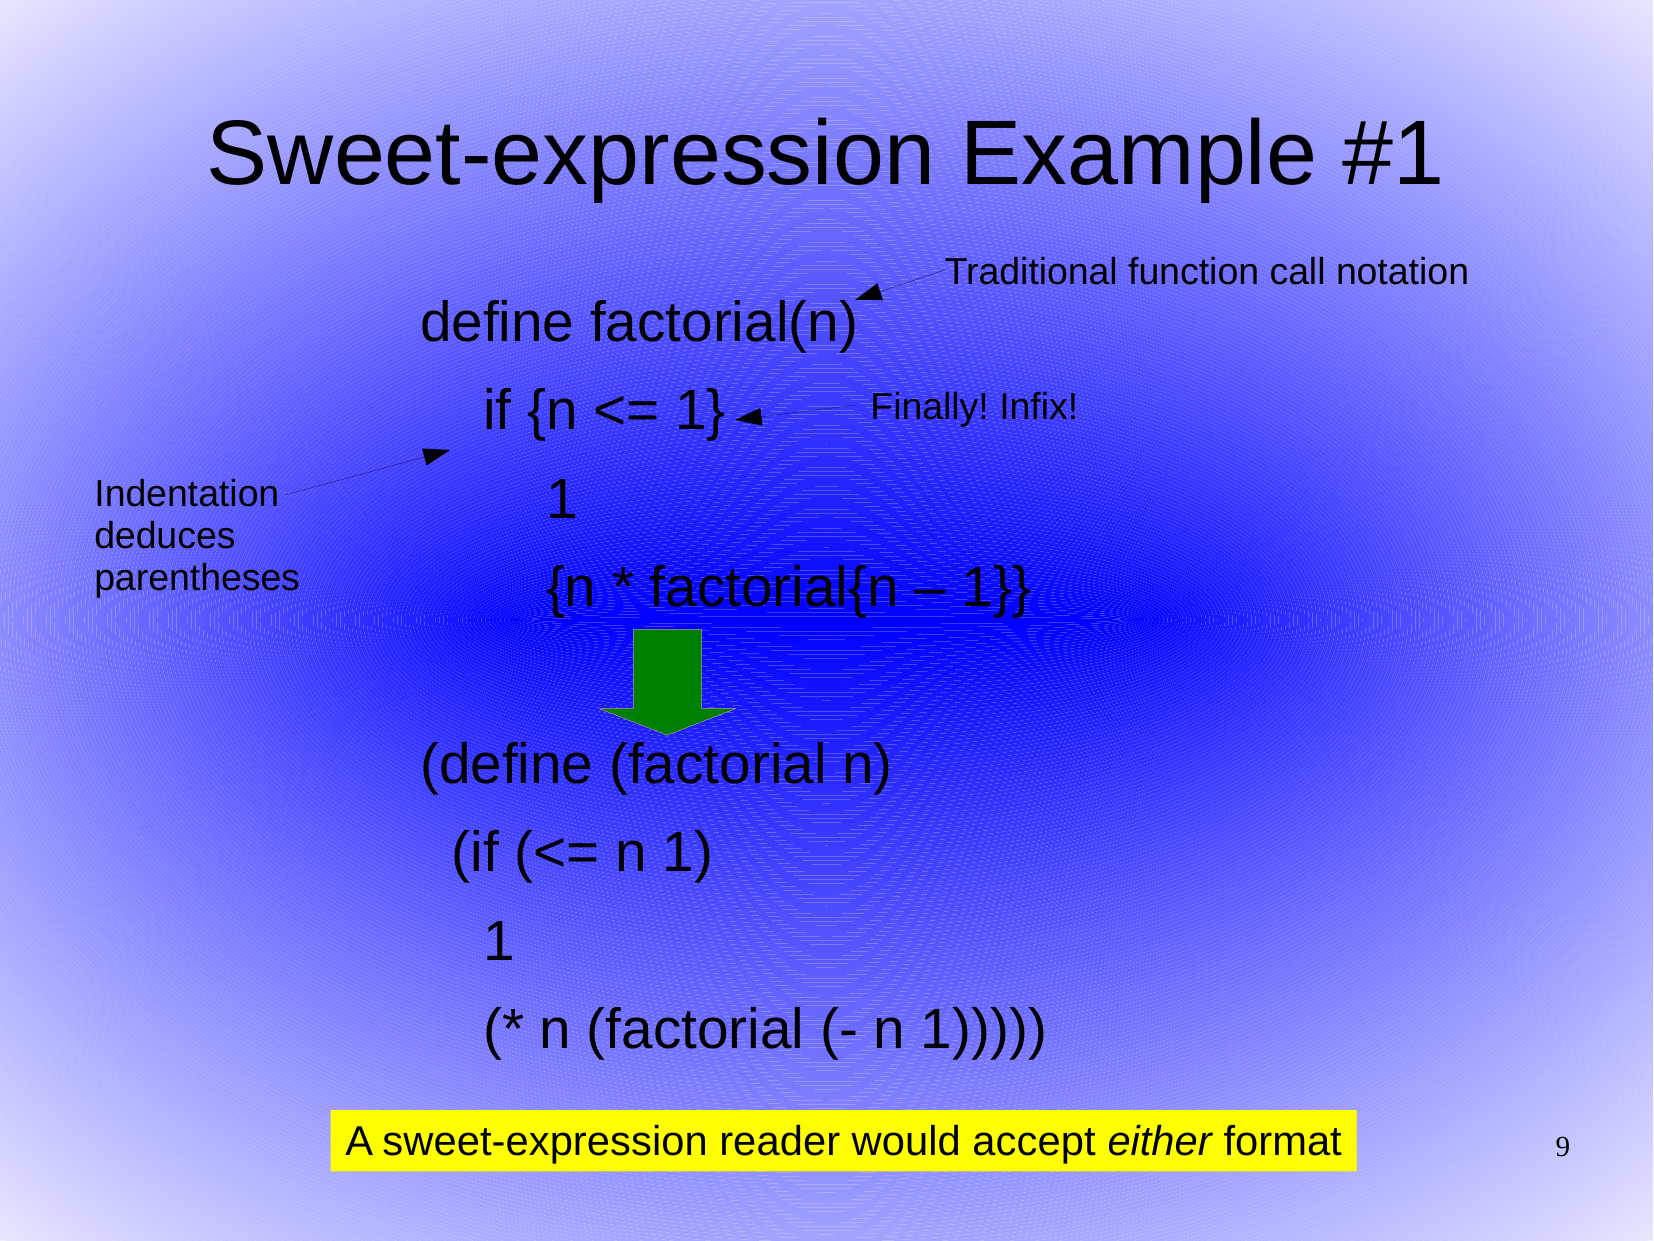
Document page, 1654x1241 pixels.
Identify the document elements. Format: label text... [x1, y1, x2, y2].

text_box A sweet-expression reader would accept either format [330, 1110, 1356, 1172]
title Sweet-expression Example #1 [82, 49, 1571, 257]
text_box [599, 629, 736, 736]
text_box Traditional function call notation [930, 243, 1485, 301]
text_box Indentation deduces parentheses [79, 465, 316, 606]
list define factorial(n) if {n <= 1} 1 {n * factorial{n – 1}} (define (factorial n) (if (<= n 1) 1 (* n (factorial (- n 1))))) [359, 290, 1200, 1066]
text_box Finally! Infix! [855, 378, 1092, 436]
